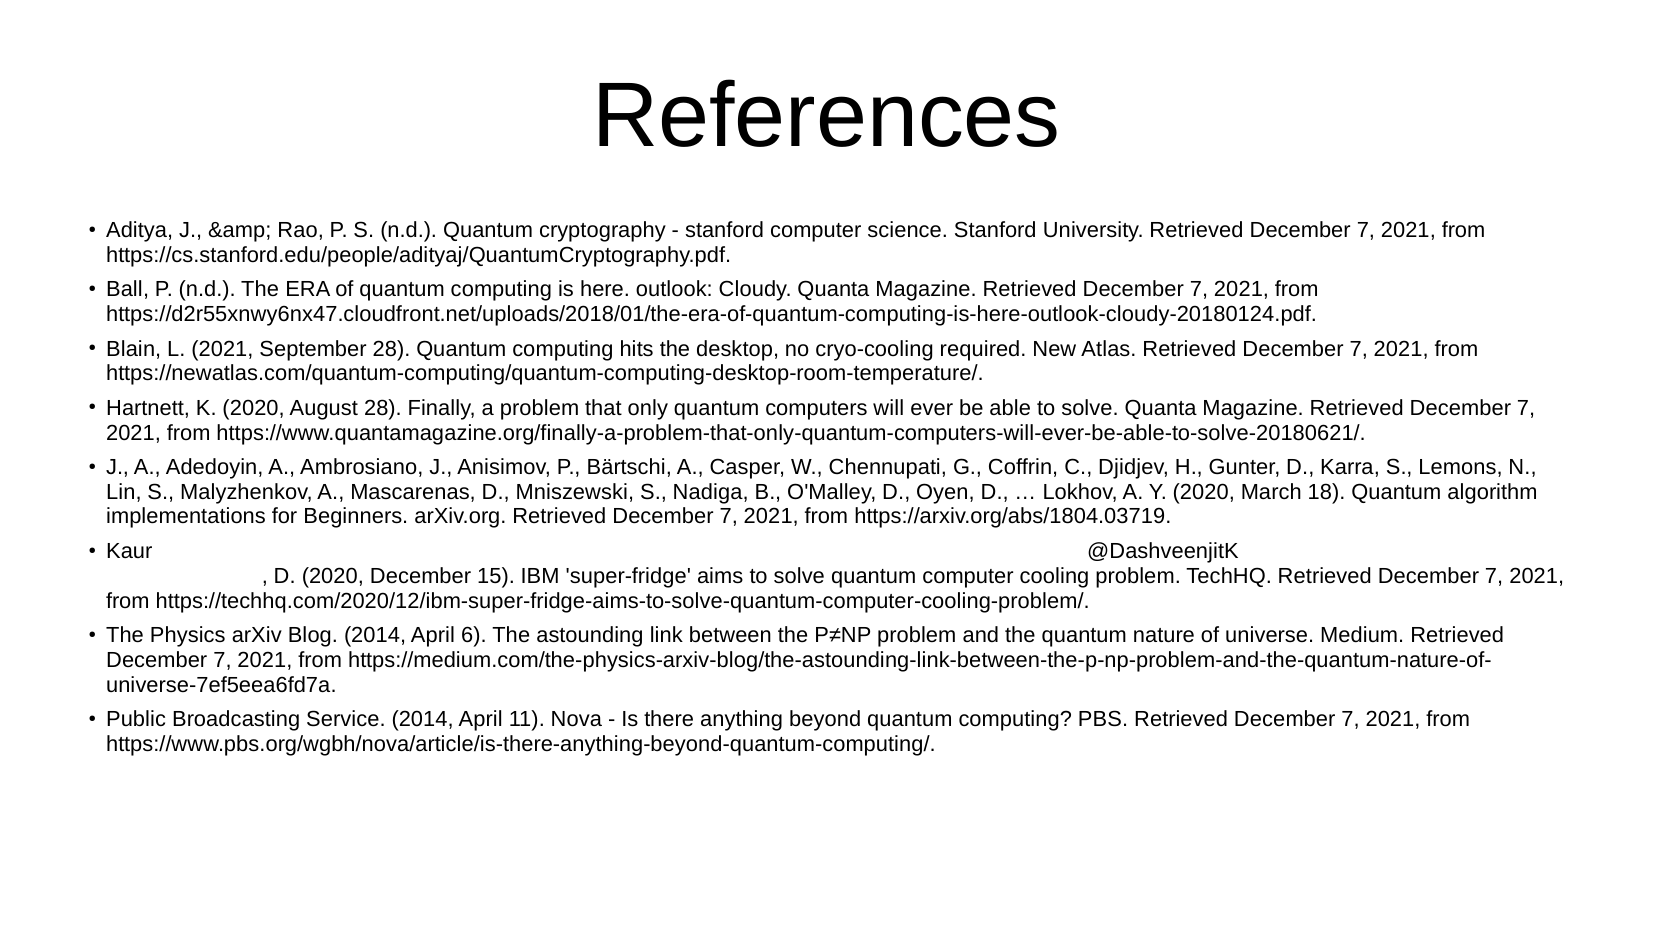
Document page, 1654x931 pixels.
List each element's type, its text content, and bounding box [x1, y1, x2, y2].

list Aditya, J., &amp; Rao, P. S. (n.d.). Quantum cryptography - stanford computer science. Stanford University. Retrieved December 7, 2021, from https://cs.stanford.edu/people/adityaj/QuantumCryptography.pdf. Ball, P. (n.d.). The ERA of quantum computing is here. outlook: Cloudy. Quanta Magazine. Retrieved December 7, 2021, from https://d2r55xnwy6nx47.cloudfront.net/uploads/2018/01/the-era-of-quantum-computing-is-here-outlook-cloudy-20180124.pdf. Blain, L. (2021, September 28). Quantum computing hits the desktop, no cryo-cooling required. New Atlas. Retrieved December 7, 2021, from https://newatlas.com/quantum-computing/quantum-computing-desktop-room-temperature/. Hartnett, K. (2020, August 28). Finally, a problem that only quantum computers will ever be able to solve. Quanta Magazine. Retrieved December 7, 2021, from https://www.quantamagazine.org/finally-a-problem-that-only-quantum-computers-will-ever-be-able-to-solve-20180621/. J., A., Adedoyin, A., Ambrosiano, J., Anisimov, P., Bärtschi, A., Casper, W., Chennupati, G., Coffrin, C., Djidjev, H., Gunter, D., Karra, S., Lemons, N., Lin, S., Malyzhenkov, A., Mascarenas, D., Mniszewski, S., Nadiga, B., O'Malley, D., Oyen, D., … Lokhov, A. Y. (2020, March 18). Quantum algorithm implementations for Beginners. arXiv.org. Retrieved December 7, 2021, from https://arxiv.org/abs/1804.03719. Kaur @DashveenjitK , D. (2020, December 15). IBM 'super-fridge' aims to solve quantum computer cooling problem. TechHQ. Retrieved December 7, 2021, from https://techhq.com/2020/12/ibm-super-fridge-aims-to-solve-quantum-computer-cooling-problem/. The Physics arXiv Blog. (2014, April 6). The astounding link between the P≠NP problem and the quantum nature of universe. Medium. Retrieved December 7, 2021, from https://medium.com/the-physics-arxiv-blog/the-astounding-link-between-the-p-np-problem-and-the-quantum-nature-of-universe-7ef5eea6fd7a. Public Broadcasting Service. (2014, April 11). Nova - Is there anything beyond quantum computing? PBS. Retrieved December 7, 2021, from https://www.pbs.org/wgbh/nova/article/is-there-anything-beyond-quantum-computing/. [82, 217, 1571, 758]
title References [82, 37, 1571, 193]
